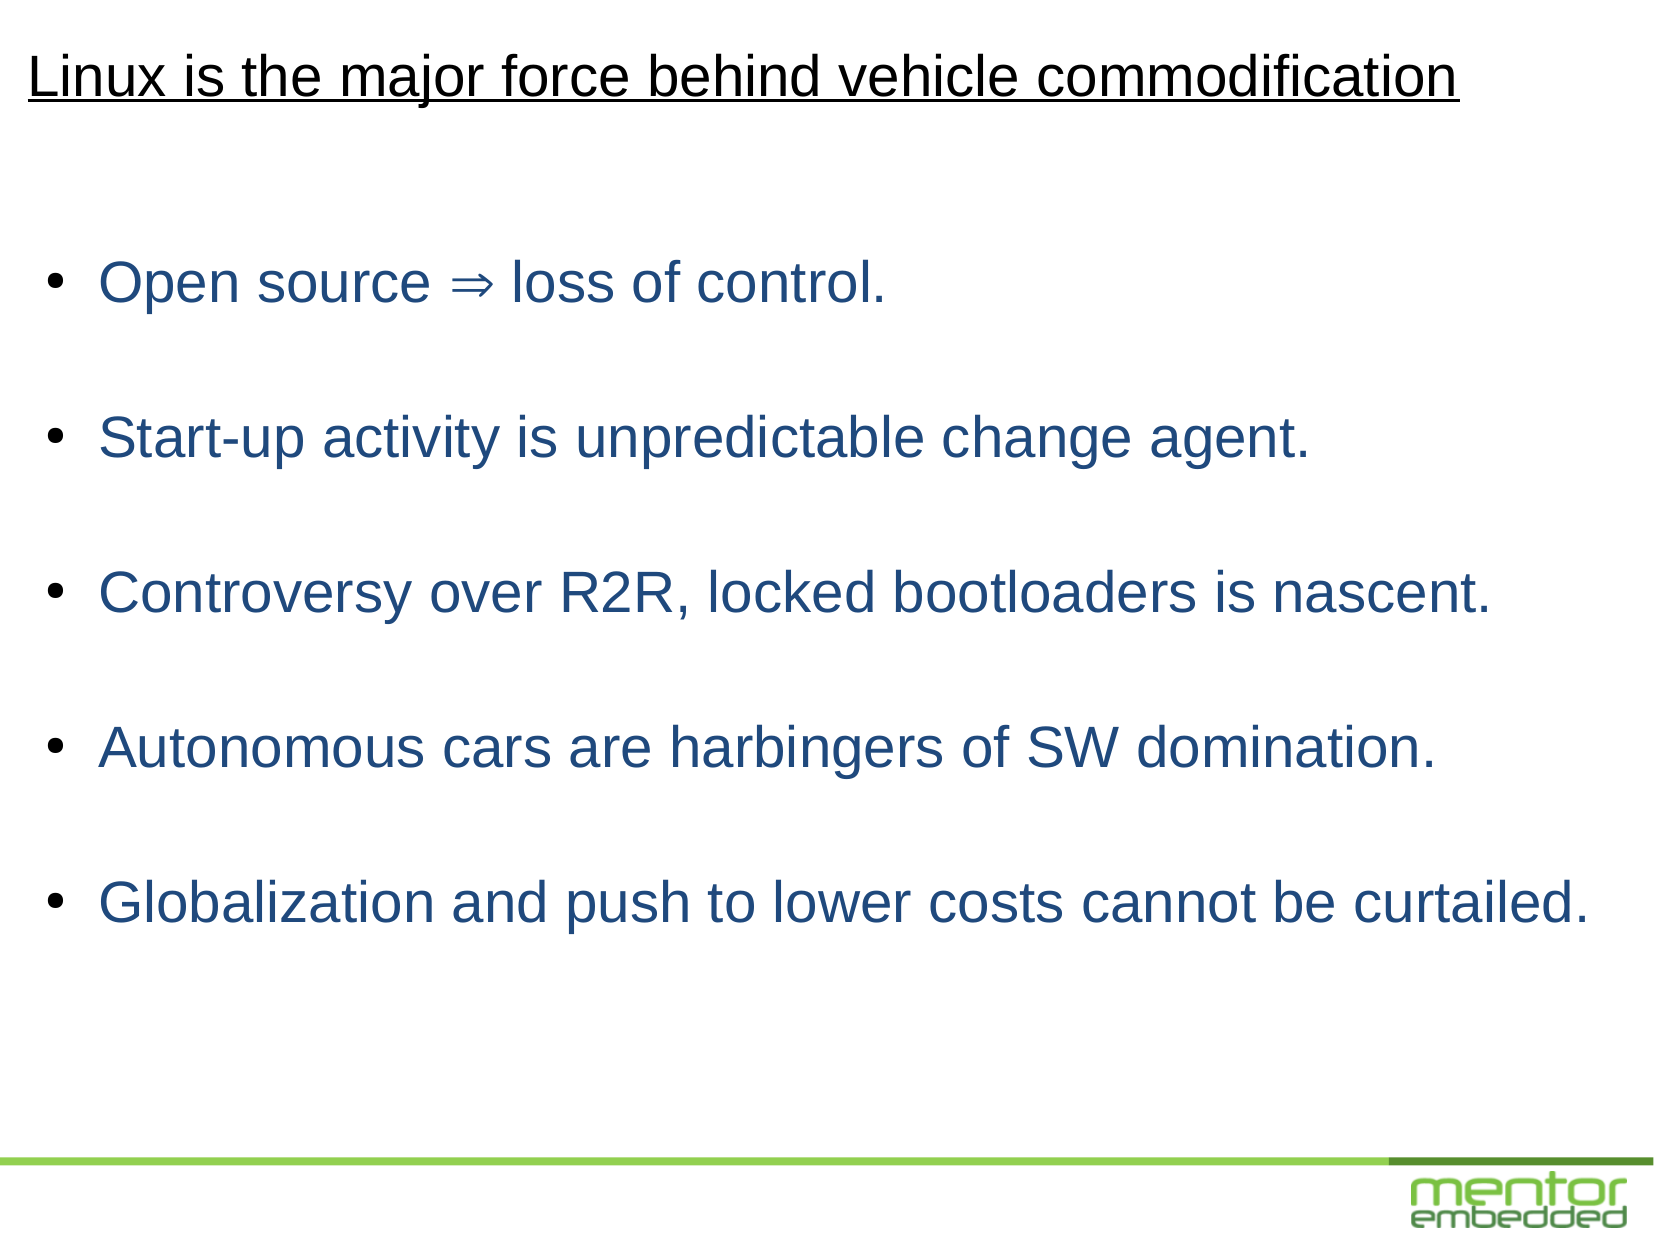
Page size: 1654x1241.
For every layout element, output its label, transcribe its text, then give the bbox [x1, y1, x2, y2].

picture [1411, 1171, 1627, 1228]
title Linux is the major force behind vehicle commodification [27, 13, 1640, 138]
list Open source Þ loss of control. Start-up activity is unpredictable change agent. Controversy over R2R, locked bootloaders is nascent. Autonomous cars are harbingers of SW domination. Globalization and push to lower costs cannot be curtailed. [27, 151, 1638, 1075]
